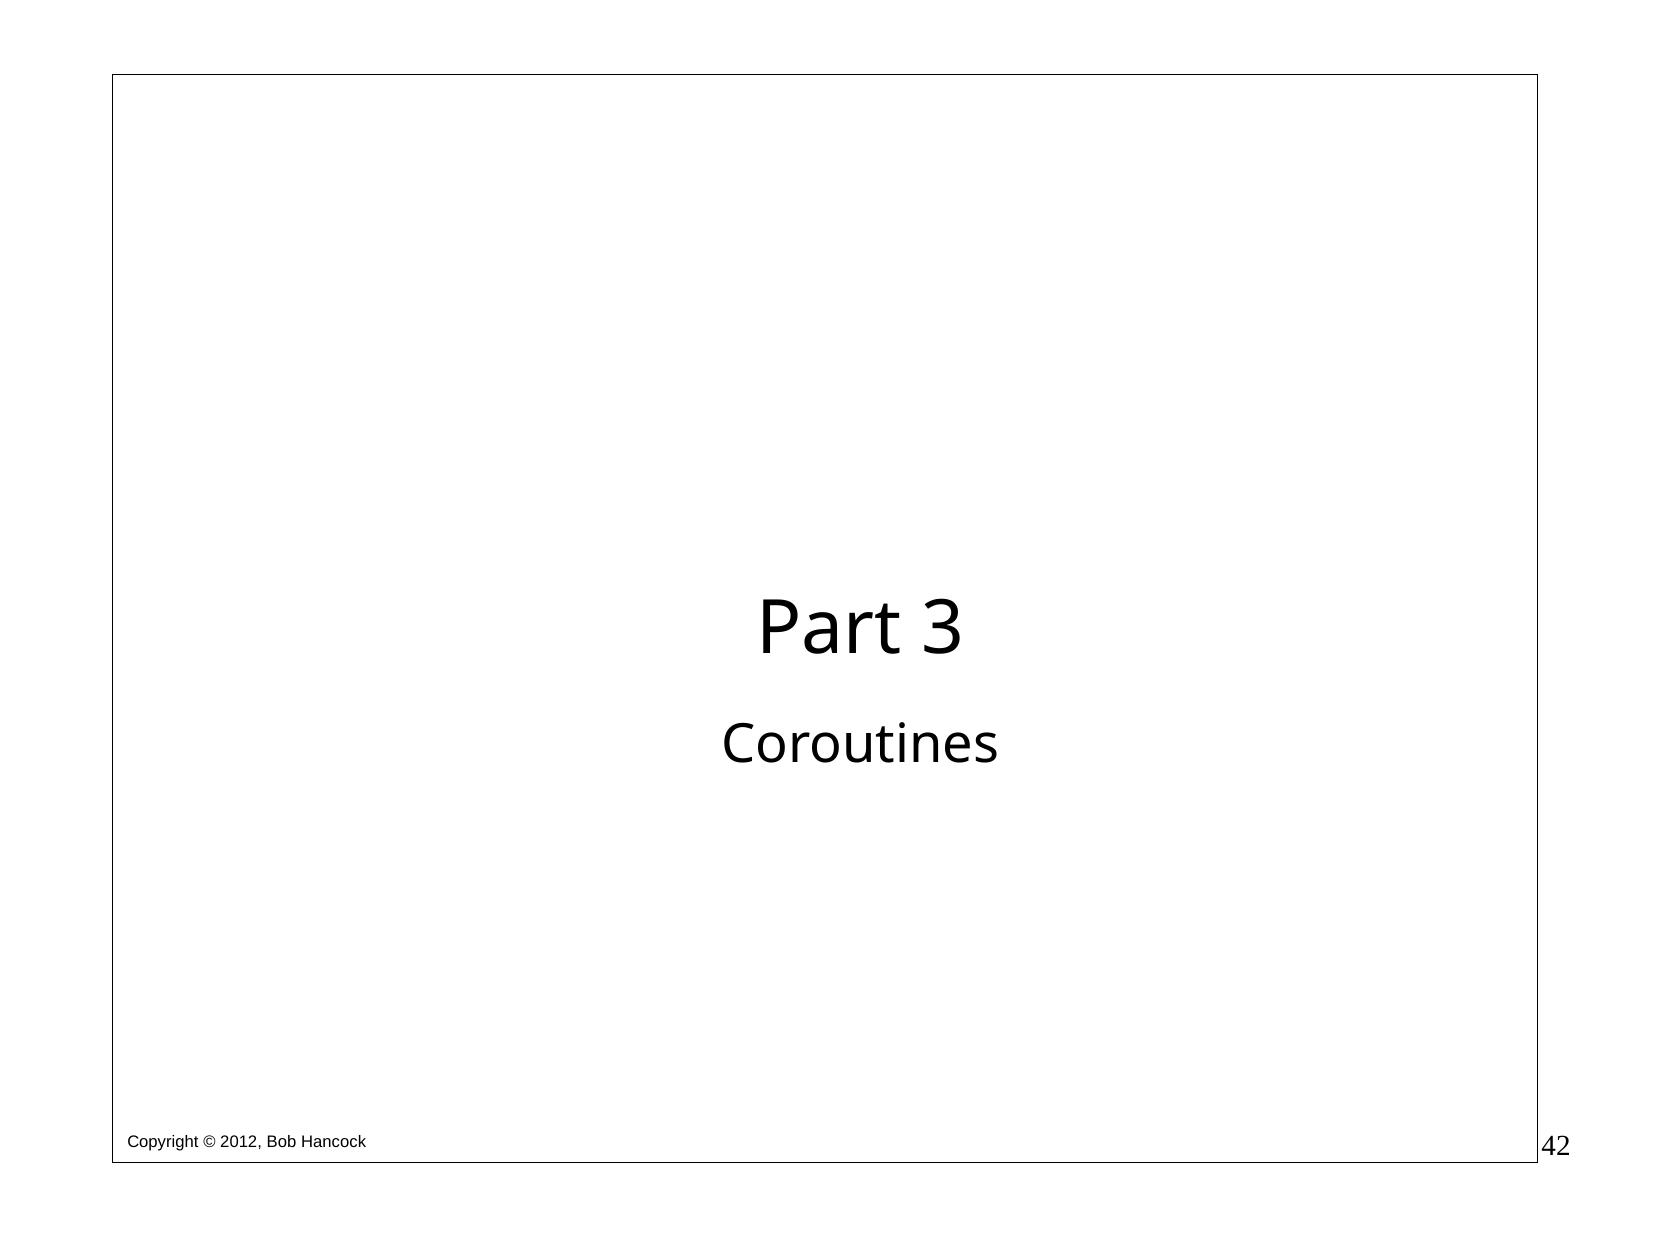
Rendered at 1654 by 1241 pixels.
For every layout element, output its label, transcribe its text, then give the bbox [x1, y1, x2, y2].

text_box Copyright © 2012, Bob Hancock [112, 1125, 382, 1159]
list Part 3 Coroutines [150, 262, 1501, 1126]
